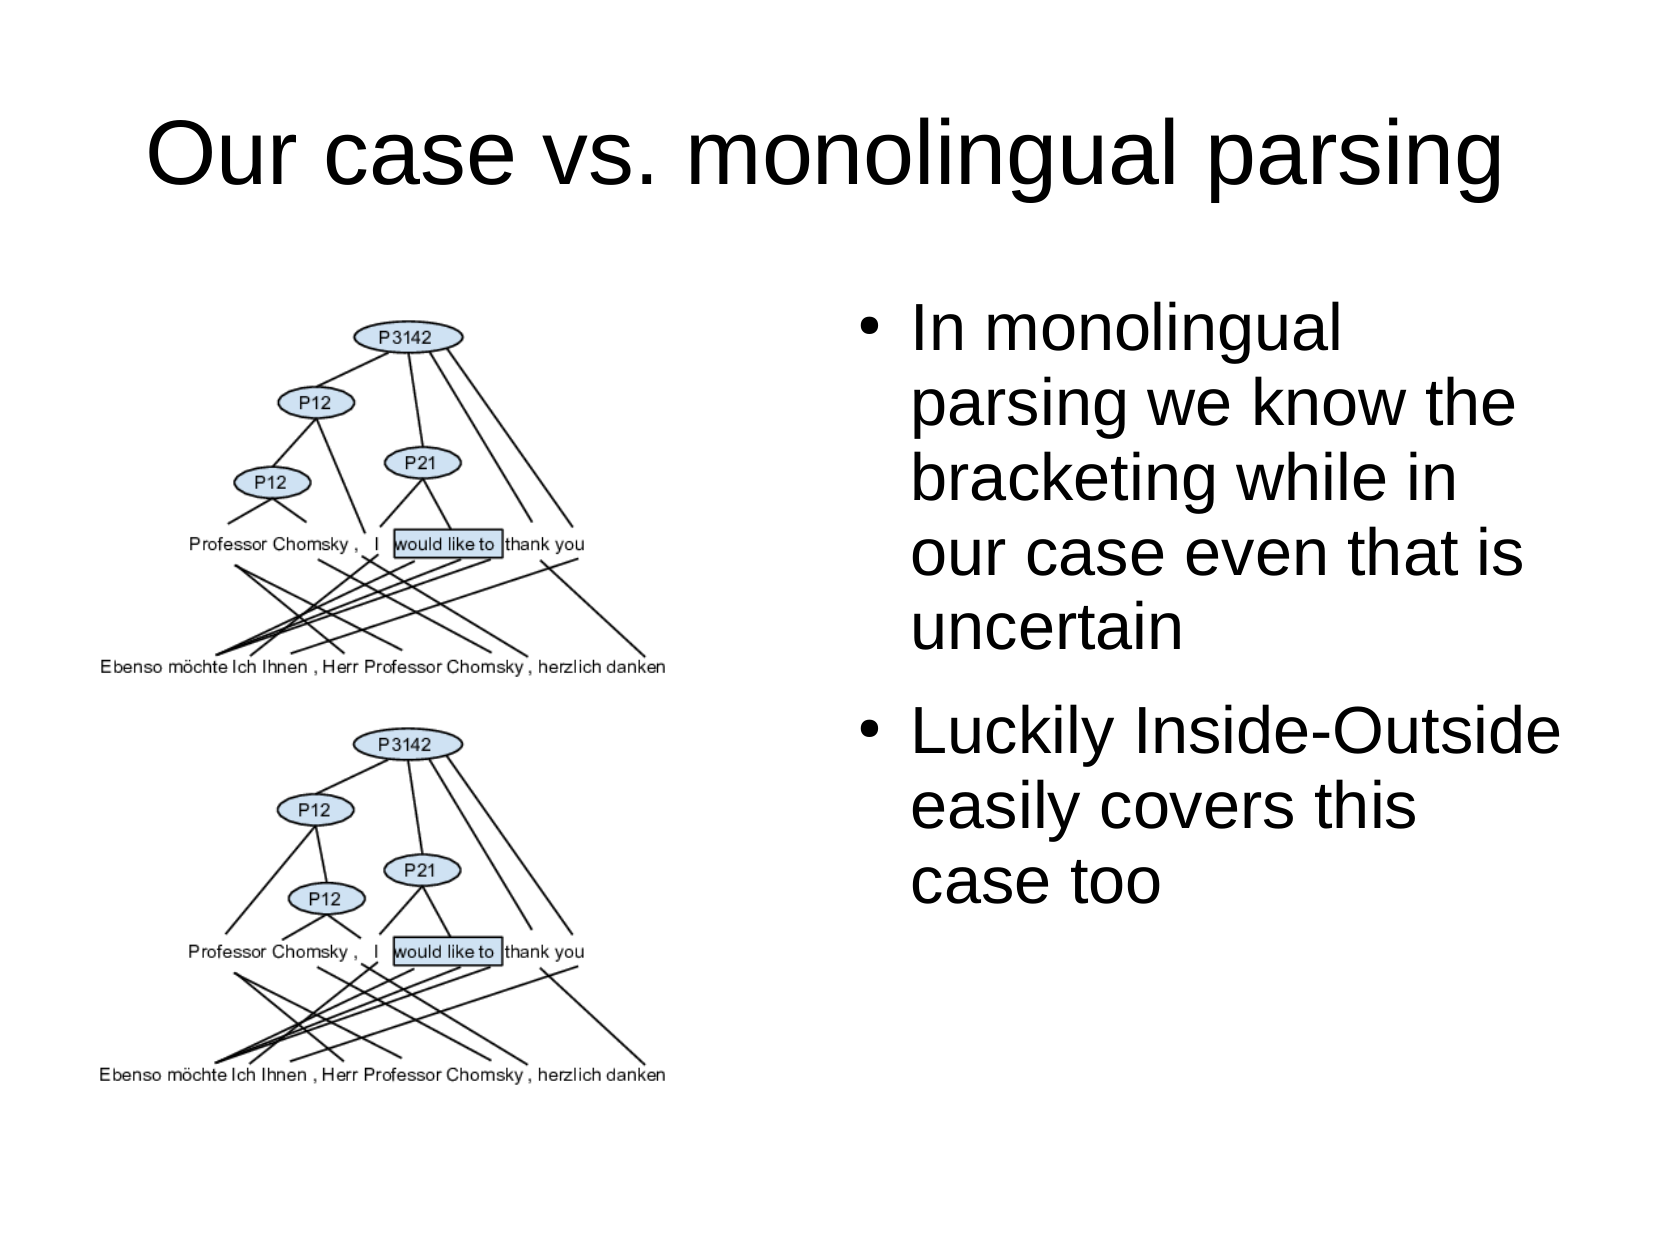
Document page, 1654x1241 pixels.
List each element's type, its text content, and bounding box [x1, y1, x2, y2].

picture [94, 704, 691, 1099]
picture [95, 297, 691, 691]
list In monolingual parsing we know the bracketing while in our case even that is uncertain Luckily Inside-Outside easily covers this case too [840, 290, 1571, 1010]
title Our case vs. monolingual parsing [82, 49, 1571, 257]
